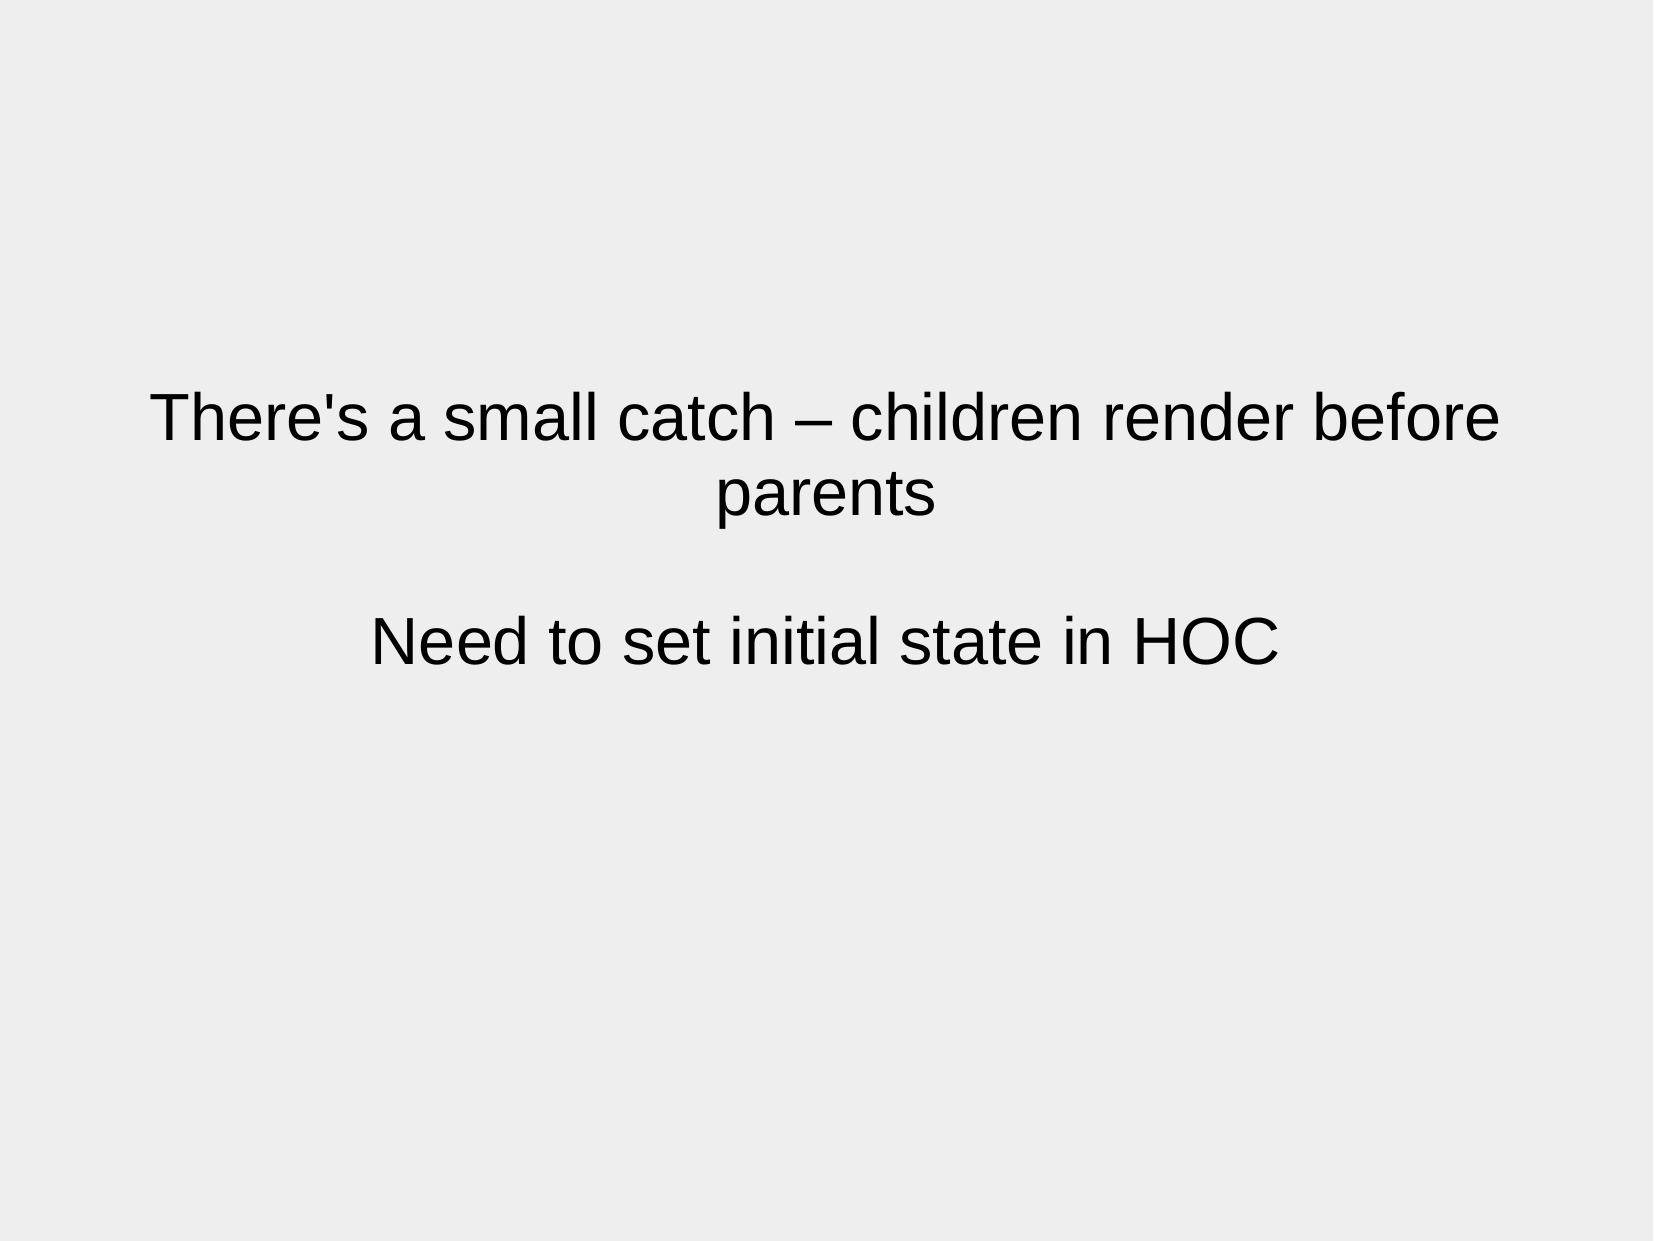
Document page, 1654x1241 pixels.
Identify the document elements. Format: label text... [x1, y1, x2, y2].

subtitle There's a small catch – children render before parents Need to set initial state in HOC [82, 49, 1571, 1010]
